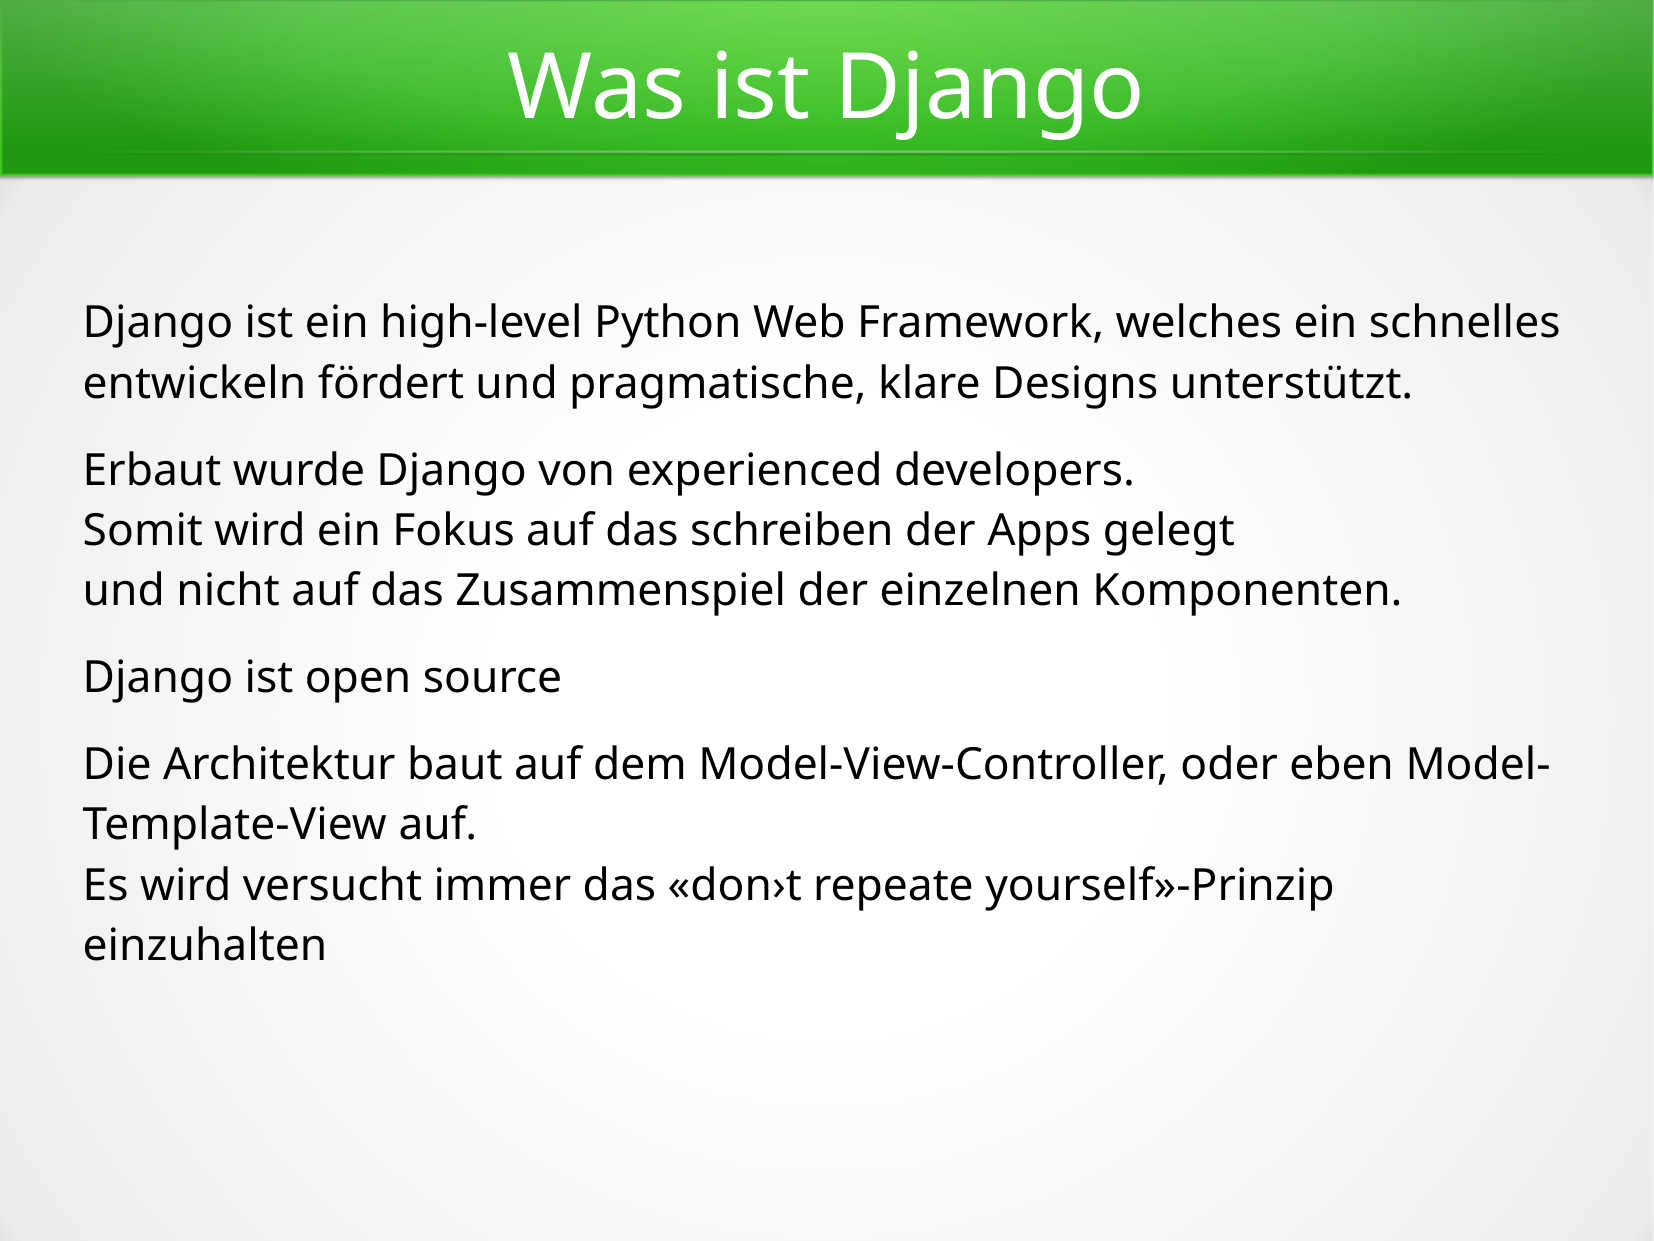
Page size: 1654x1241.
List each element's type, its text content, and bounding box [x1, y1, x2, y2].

title Was ist Django [82, 11, 1571, 154]
list Django ist ein high-level Python Web Framework, welches ein schnelles entwickeln fördert und pragmatische, klare Designs unterstützt. Erbaut wurde Django von experienced developers. Somit wird ein Fokus auf das schreiben der Apps gelegt und nicht auf das Zusammenspiel der einzelnen Komponenten. Django ist open source Die Architektur baut auf dem Model-View-Controller, oder eben Model-Template-View auf. Es wird versucht immer das «don›t repeate yourself»-Prinzip einzuhalten [82, 290, 1571, 1010]
picture [0, 0, 1654, 1241]
